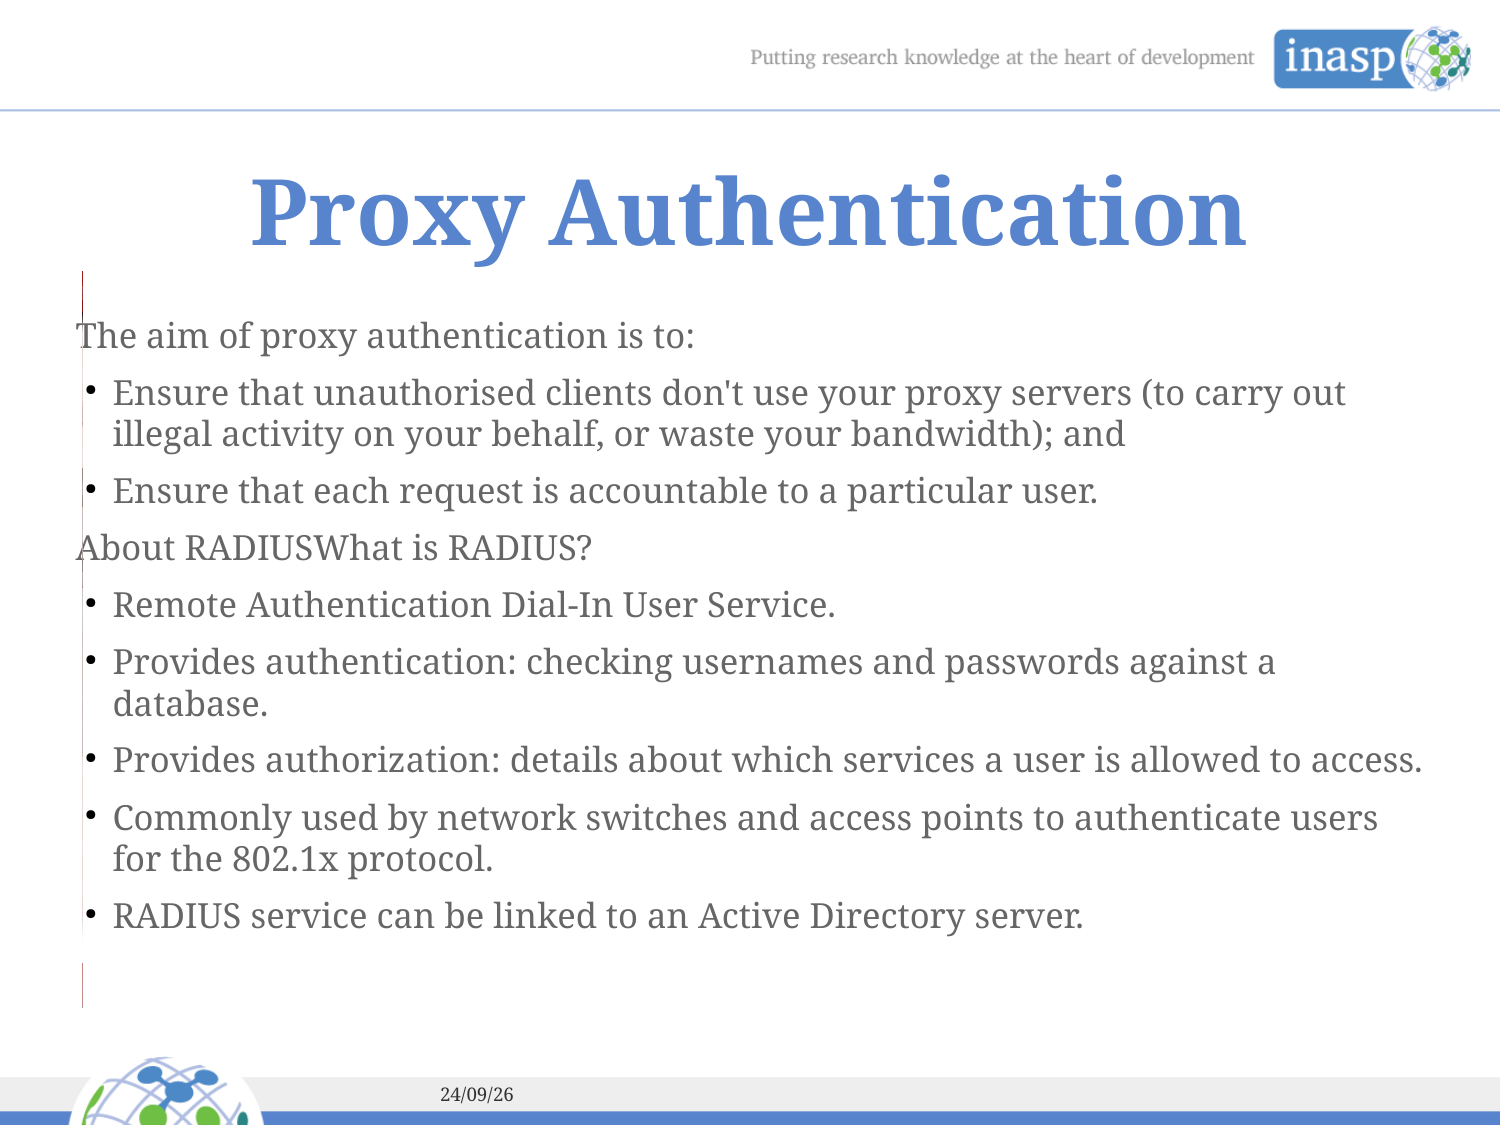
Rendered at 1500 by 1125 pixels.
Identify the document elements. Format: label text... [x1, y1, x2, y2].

list The aim of proxy authentication is to: Ensure that unauthorised clients don't use your proxy servers (to carry out illegal activity on your behalf, or waste your bandwidth); and Ensure that each request is accountable to a particular user. About RADIUSWhat is RADIUS? Remote Authentication Dial-In User Service. Provides authentication: checking usernames and passwords against a database. Provides authorization: details about which services a user is allowed to access. Commonly used by network switches and access points to authenticate users for the 802.1x protocol. RADIUS service can be linked to an Active Directory server. [83, 313, 1426, 967]
picture [0, 0, 1500, 1125]
title Proxy Authentication [75, 129, 1426, 313]
